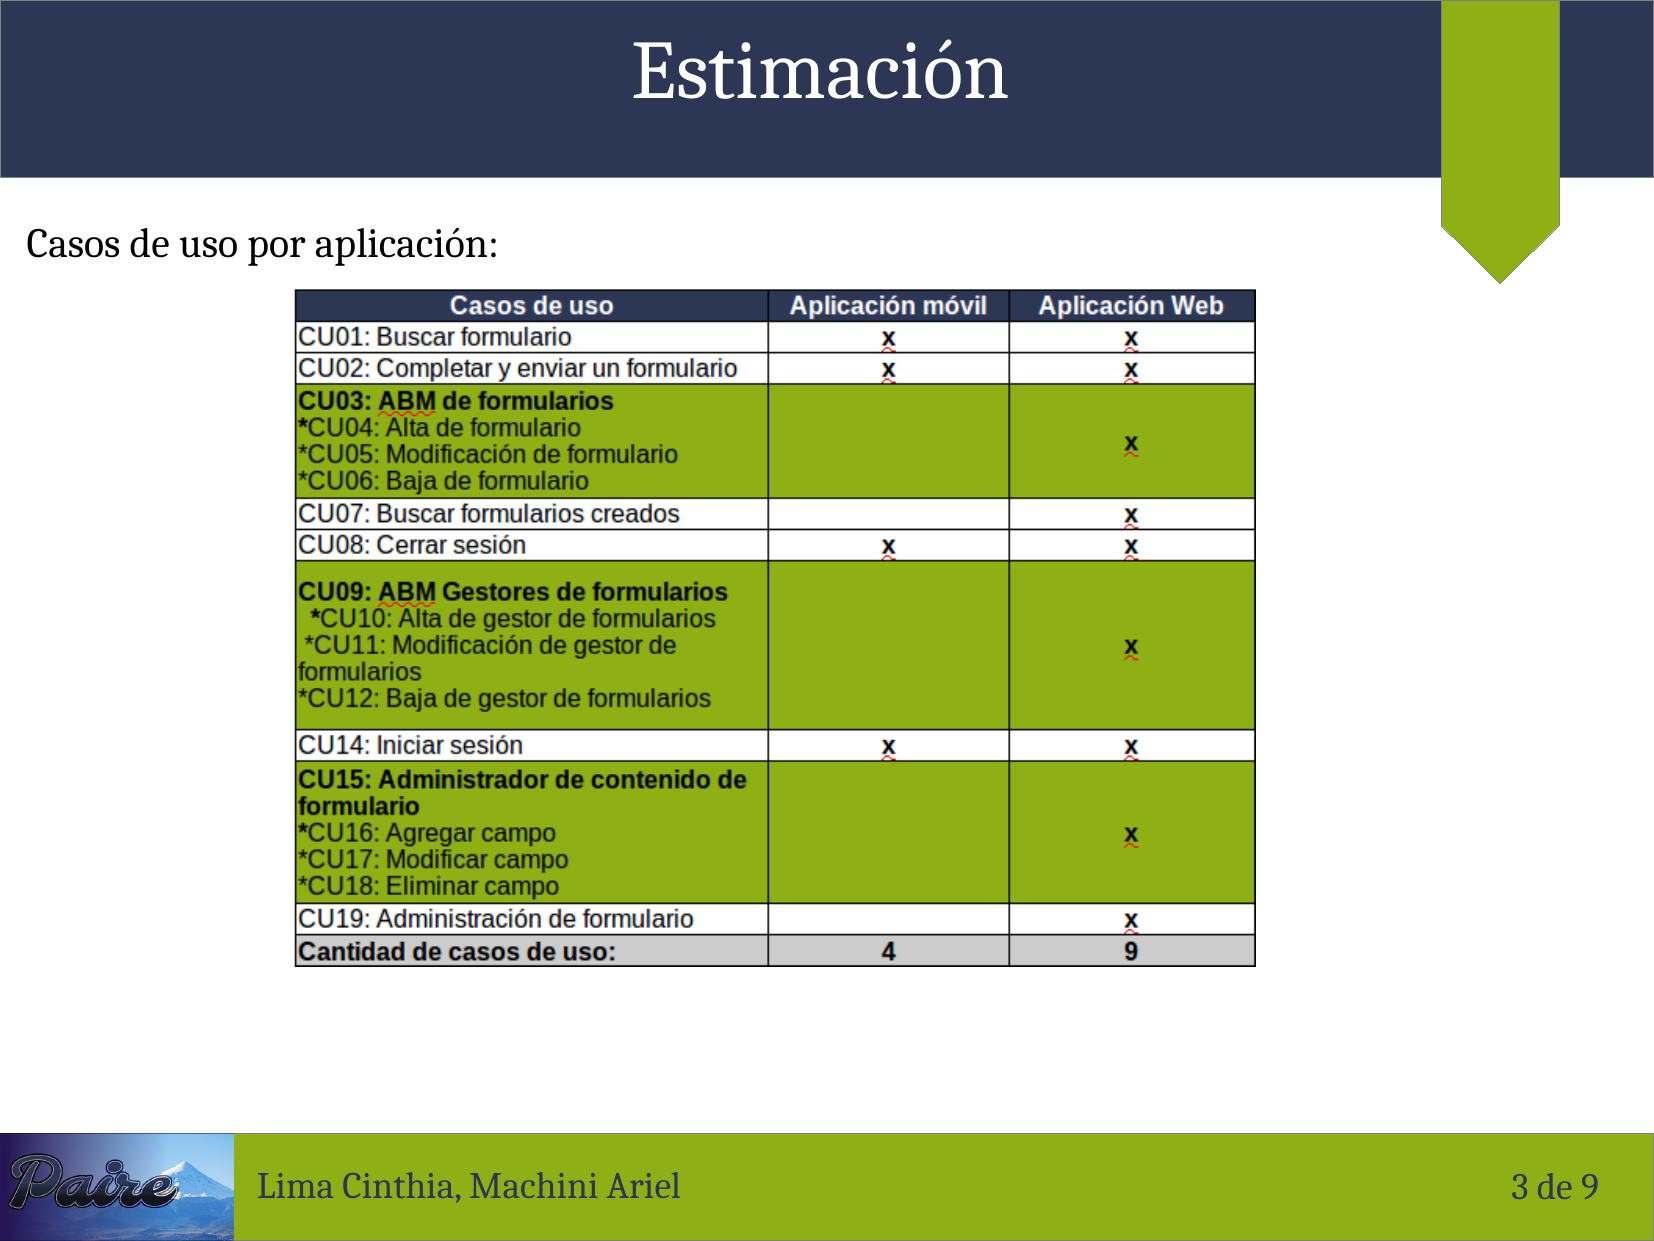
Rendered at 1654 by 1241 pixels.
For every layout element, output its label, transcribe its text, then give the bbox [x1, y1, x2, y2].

text_box Estimación [342, 15, 1300, 130]
text_box Lima Cinthia, Machini Ariel [242, 1157, 715, 1217]
text_box Casos de uso por aplicación: [11, 212, 591, 277]
picture [0, 1133, 234, 1241]
text_box <number> de 9 [1488, 1158, 1654, 1241]
text_box [0, 0, 1654, 284]
text_box [234, 1133, 1654, 1241]
picture [292, 288, 1256, 967]
